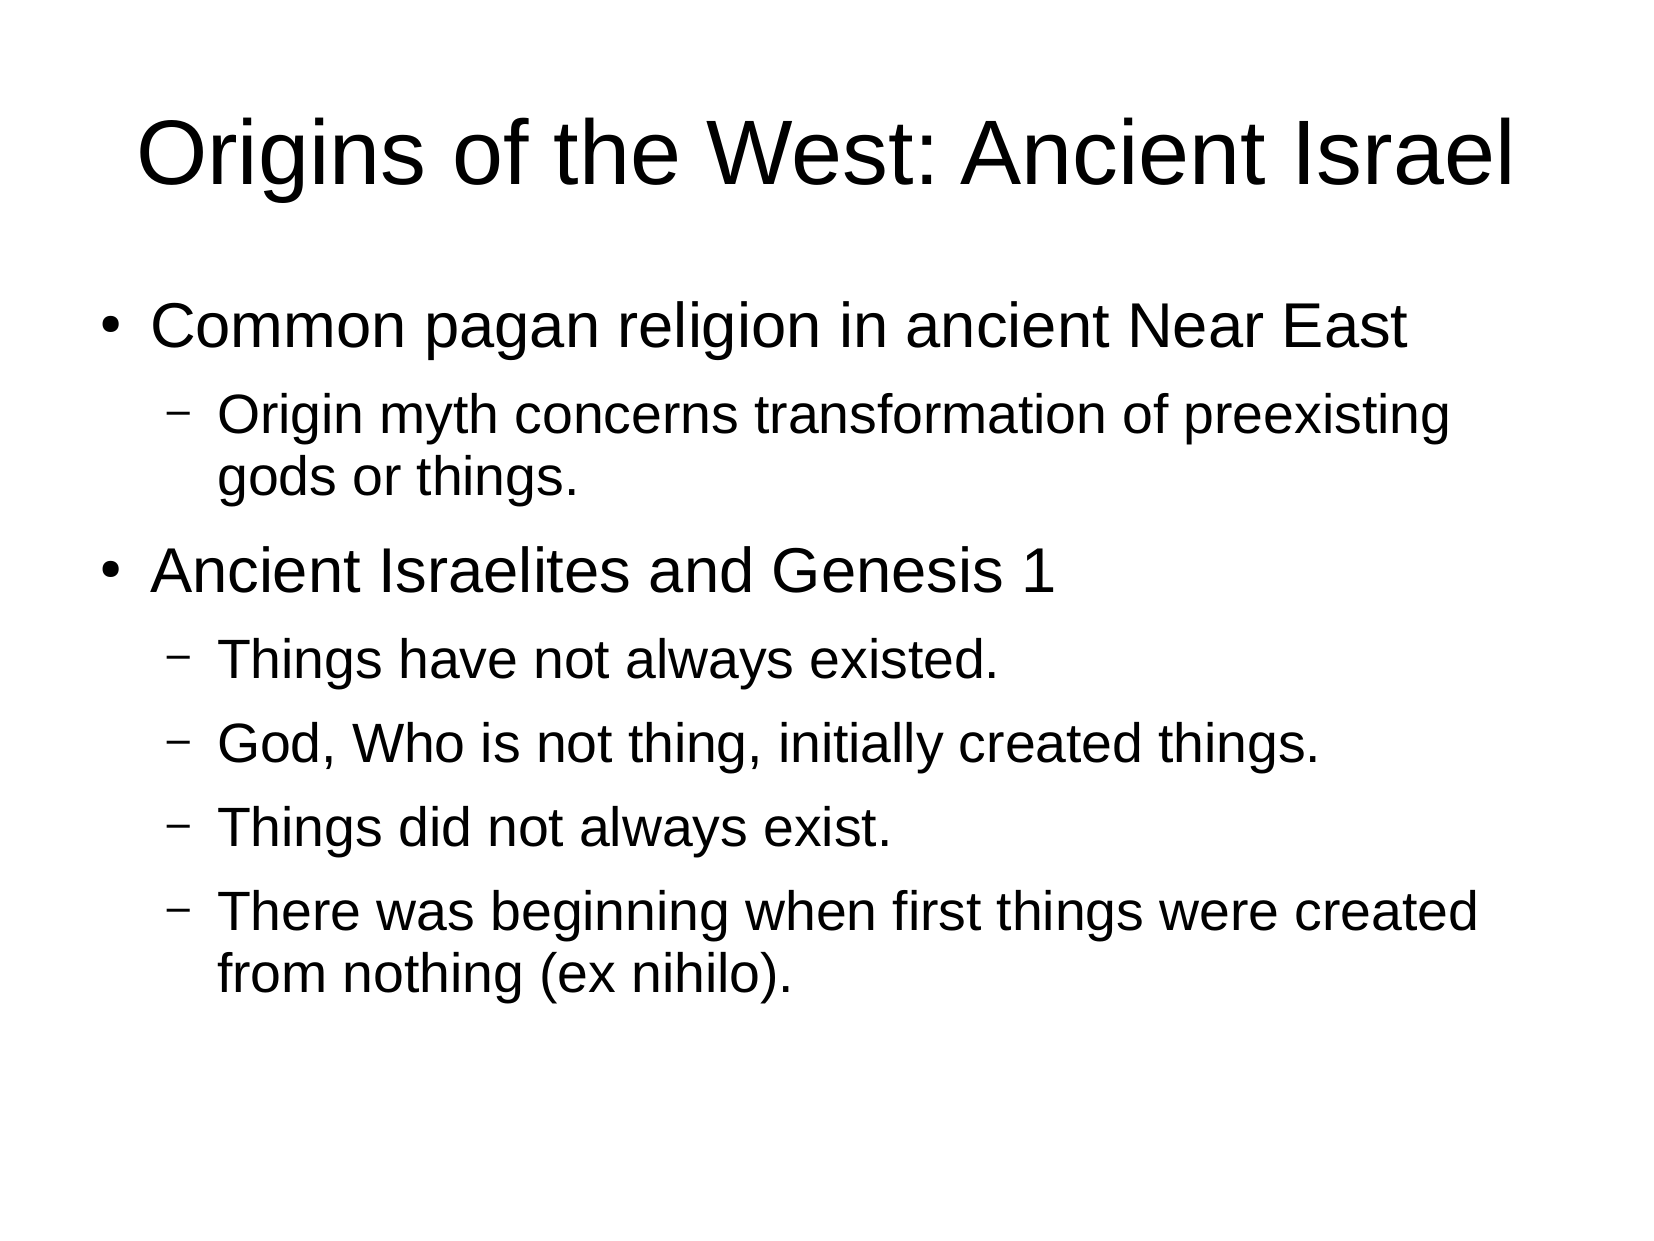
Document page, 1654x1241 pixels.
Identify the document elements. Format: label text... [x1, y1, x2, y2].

list Common pagan religion in ancient Near East Origin myth concerns transformation of preexisting gods or things. Ancient Israelites and Genesis 1 Things have not always existed. God, Who is not thing, initially created things. Things did not always exist. There was beginning when first things were created from nothing (ex nihilo). [82, 290, 1571, 1010]
title Origins of the West: Ancient Israel [82, 49, 1571, 257]
